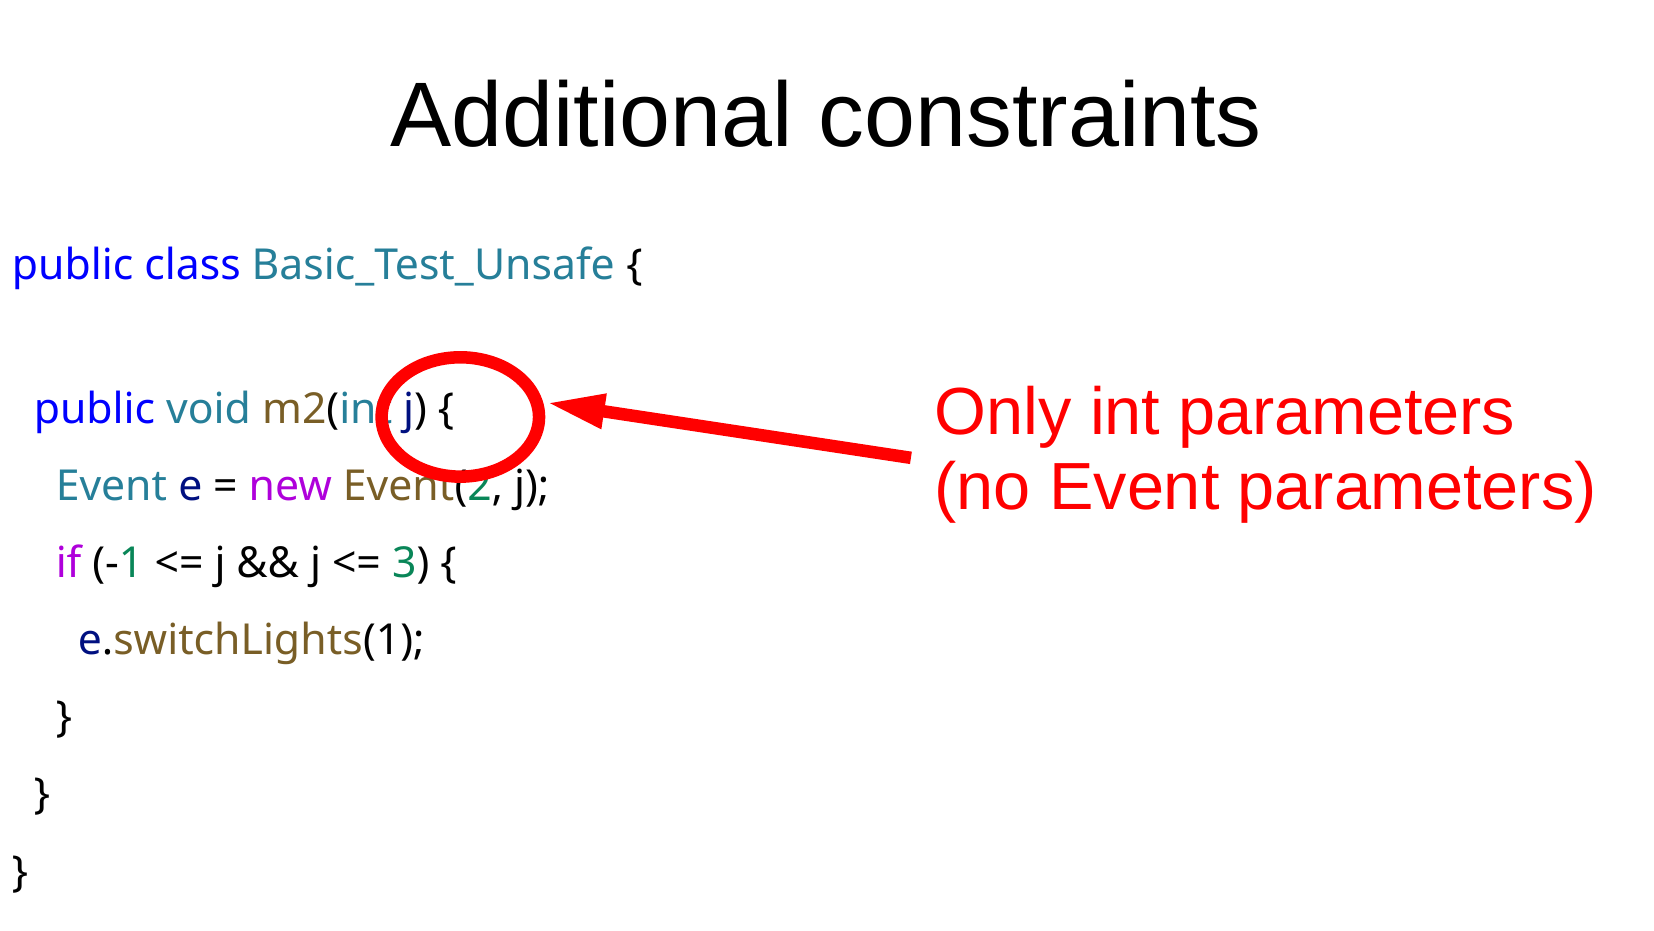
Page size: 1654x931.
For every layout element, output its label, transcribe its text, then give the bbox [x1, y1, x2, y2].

title Additional constraints [1156, 37, 1571, 193]
list Only int parameters (no Event parameters) [863, 374, 1617, 614]
list public class Basic_Test_Unsafe { public void m2(int j) { Event e = new Event(2, j); if (-1 <= j && j <= 3) { e.switchLights(1); } } } [11, 12, 1156, 901]
